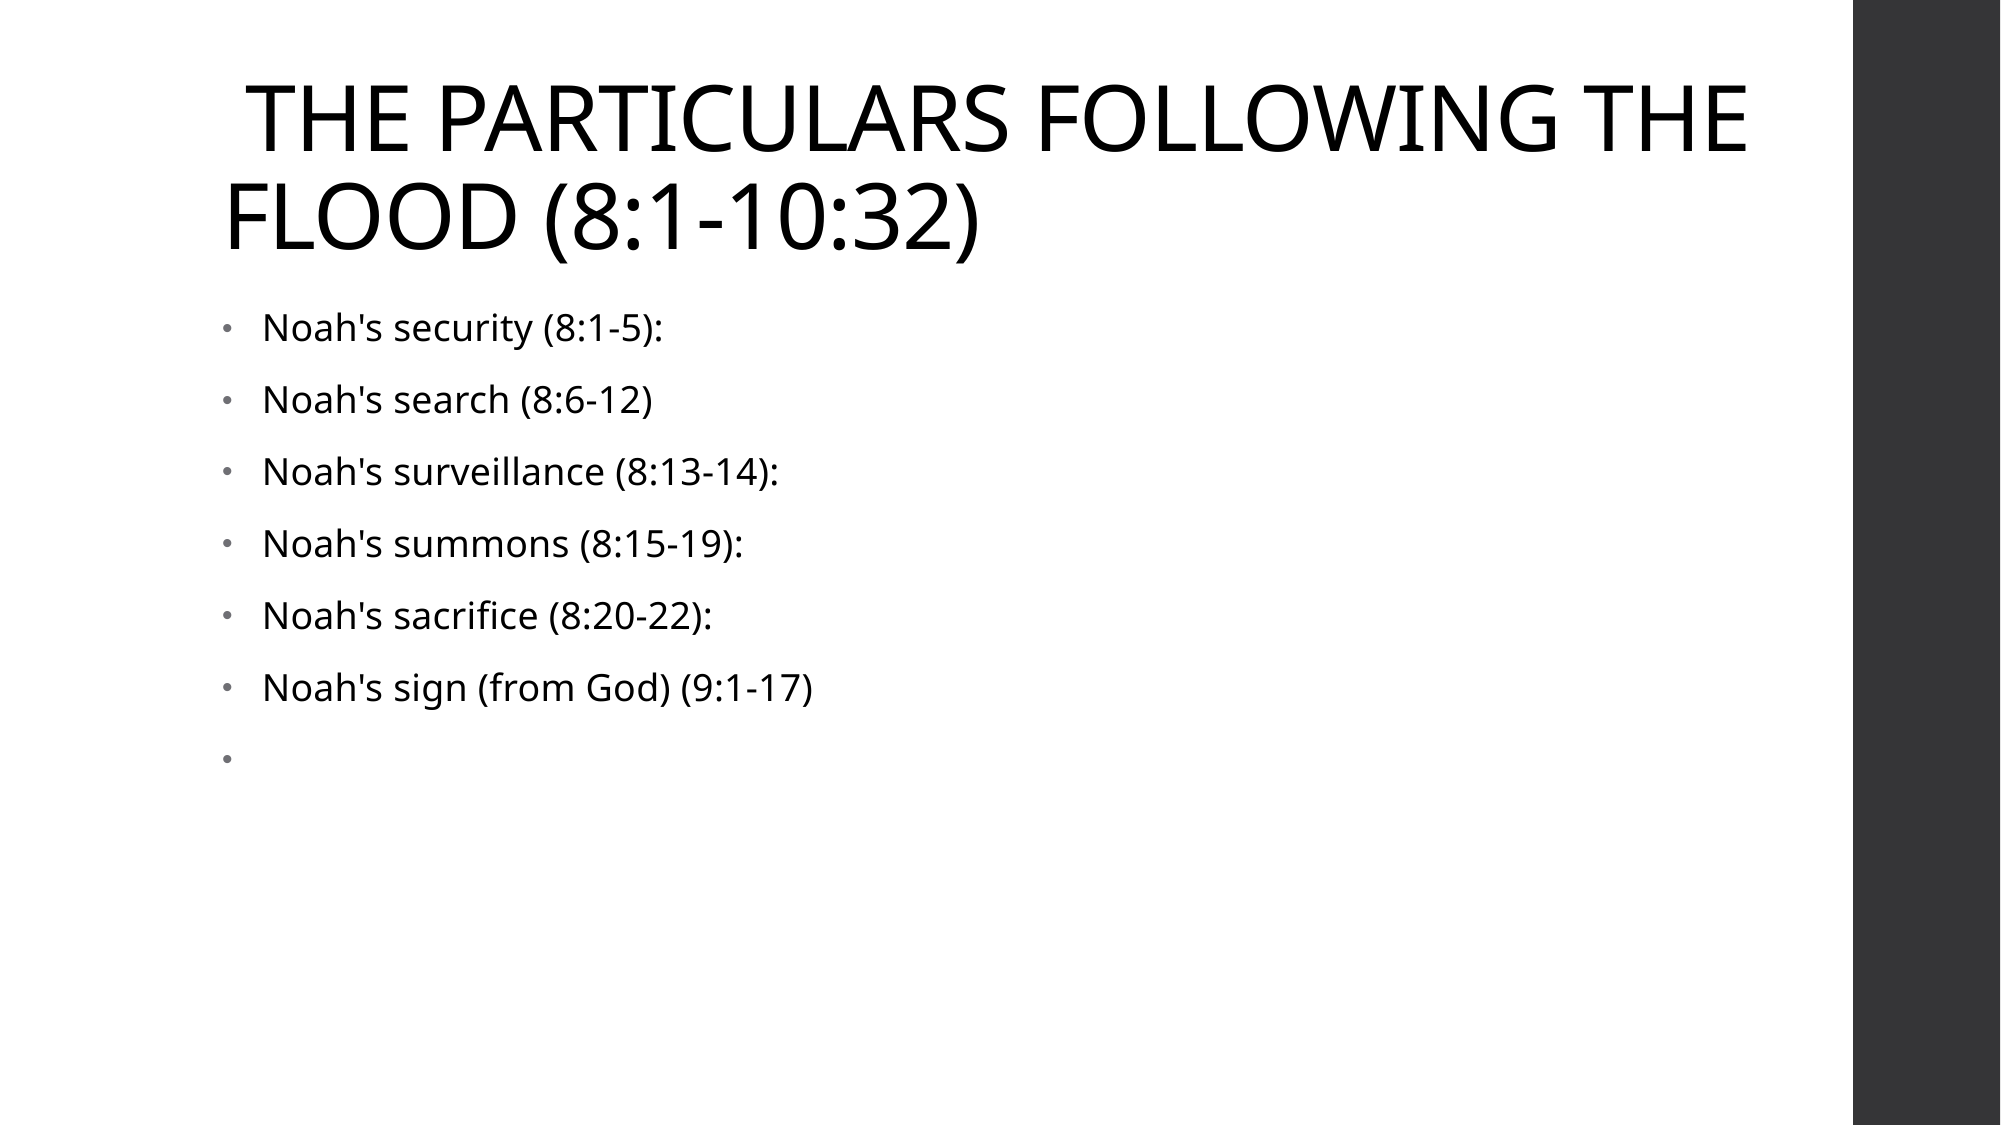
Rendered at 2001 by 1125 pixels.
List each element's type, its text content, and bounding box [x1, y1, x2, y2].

list Noah's security (8:1-5): Noah's search (8:6-12) Noah's surveillance (8:13-14): Noah's summons (8:15-19): Noah's sacrifice (8:20-22): Noah's sign (from God) (9:1-17) [206, 299, 1617, 1014]
title THE PARTICULARS FOLLOWING THE FLOOD (8:1-10:32) [206, 60, 1797, 278]
